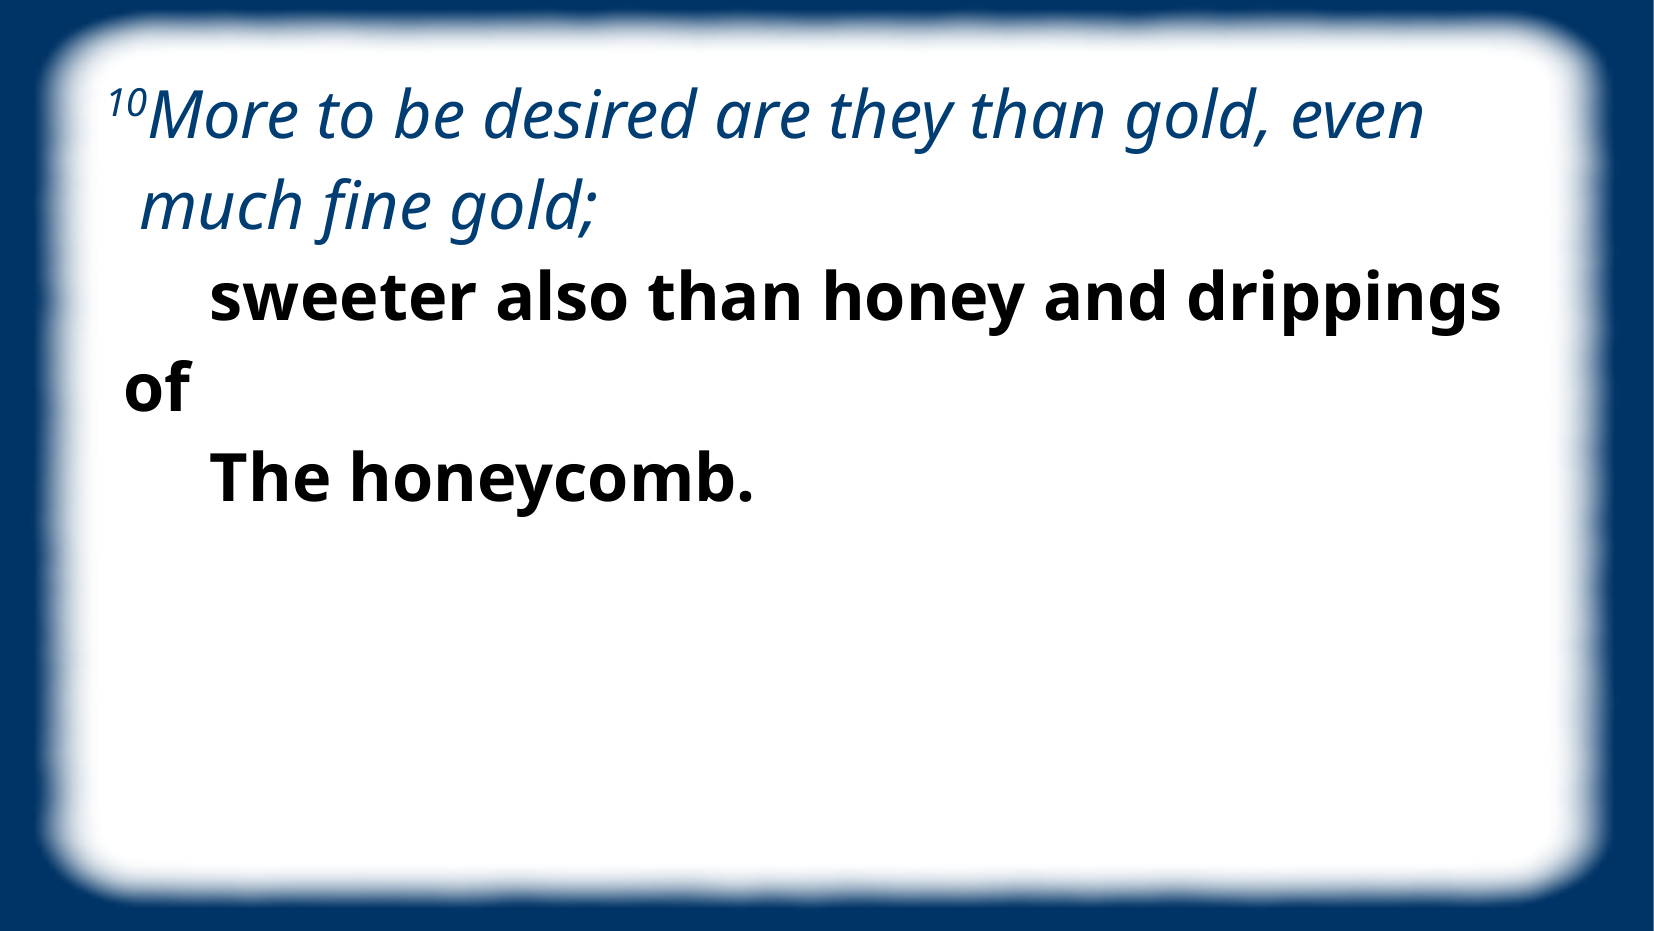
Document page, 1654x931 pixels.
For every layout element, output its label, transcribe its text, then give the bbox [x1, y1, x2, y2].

picture [0, 0, 1654, 931]
text_box 10More to be desired are they than gold, even much fine gold; sweeter also than honey and drippings of The honeycomb. [90, 60, 1546, 450]
